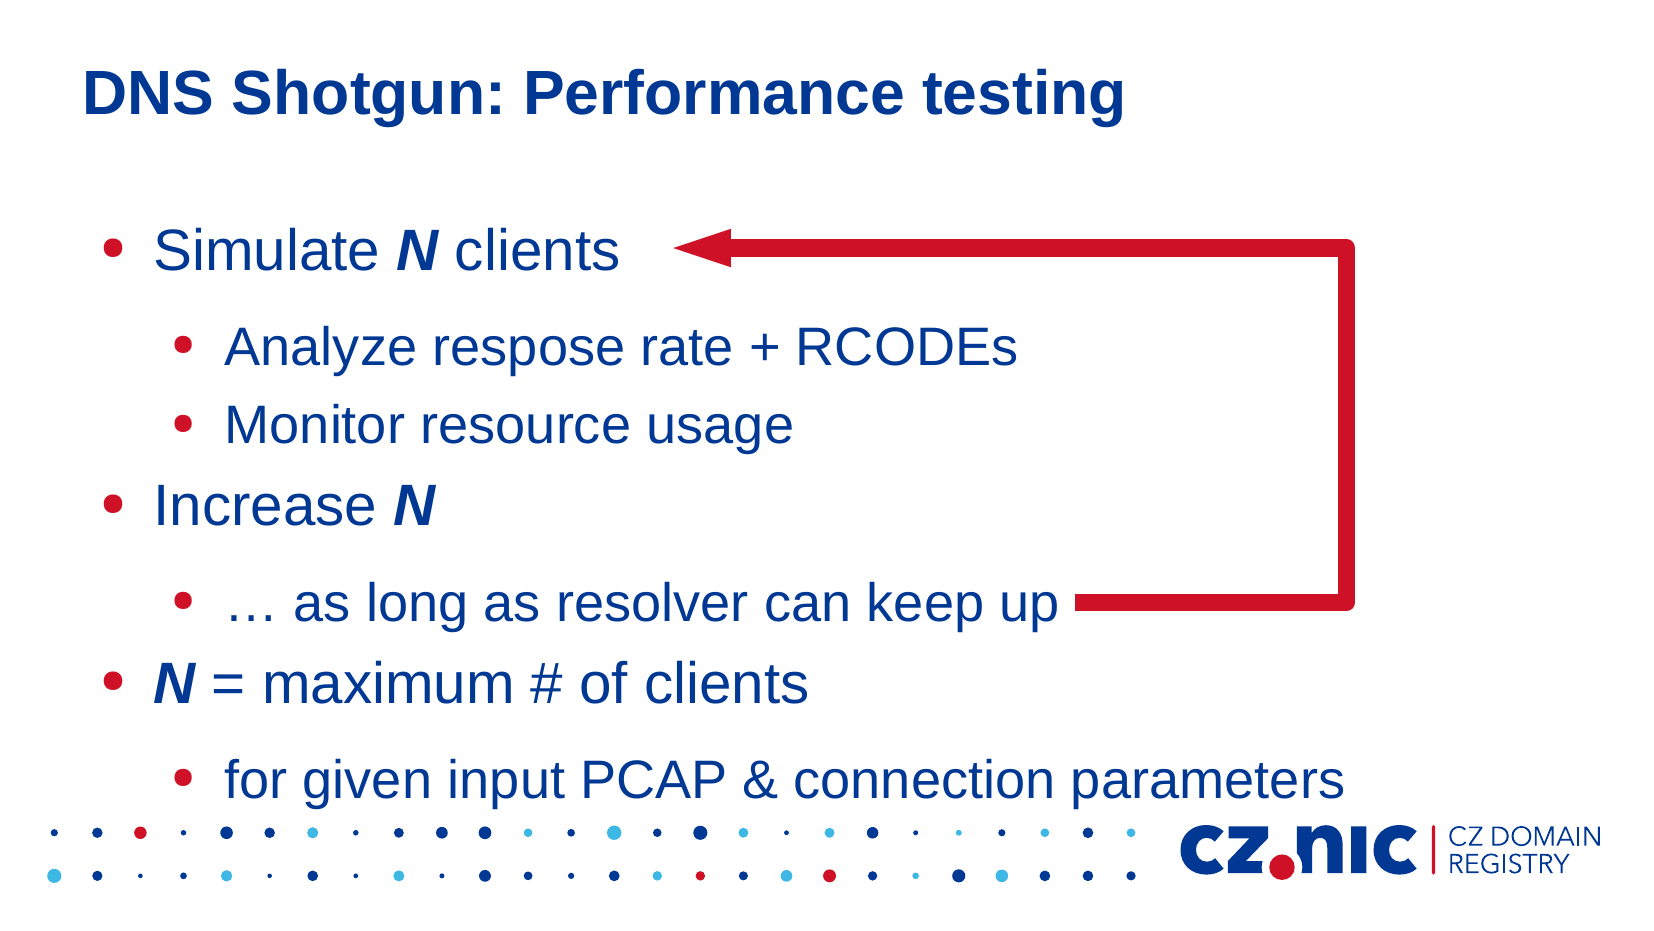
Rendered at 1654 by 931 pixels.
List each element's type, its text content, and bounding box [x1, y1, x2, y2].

title DNS Shotgun: Performance testing [82, 53, 1571, 133]
list Simulate N clients Analyze respose rate + RCODEs Monitor resource usage Increase N … as long as resolver can keep up N = maximum # of clients for given input PCAP & connection parameters [82, 217, 1571, 839]
